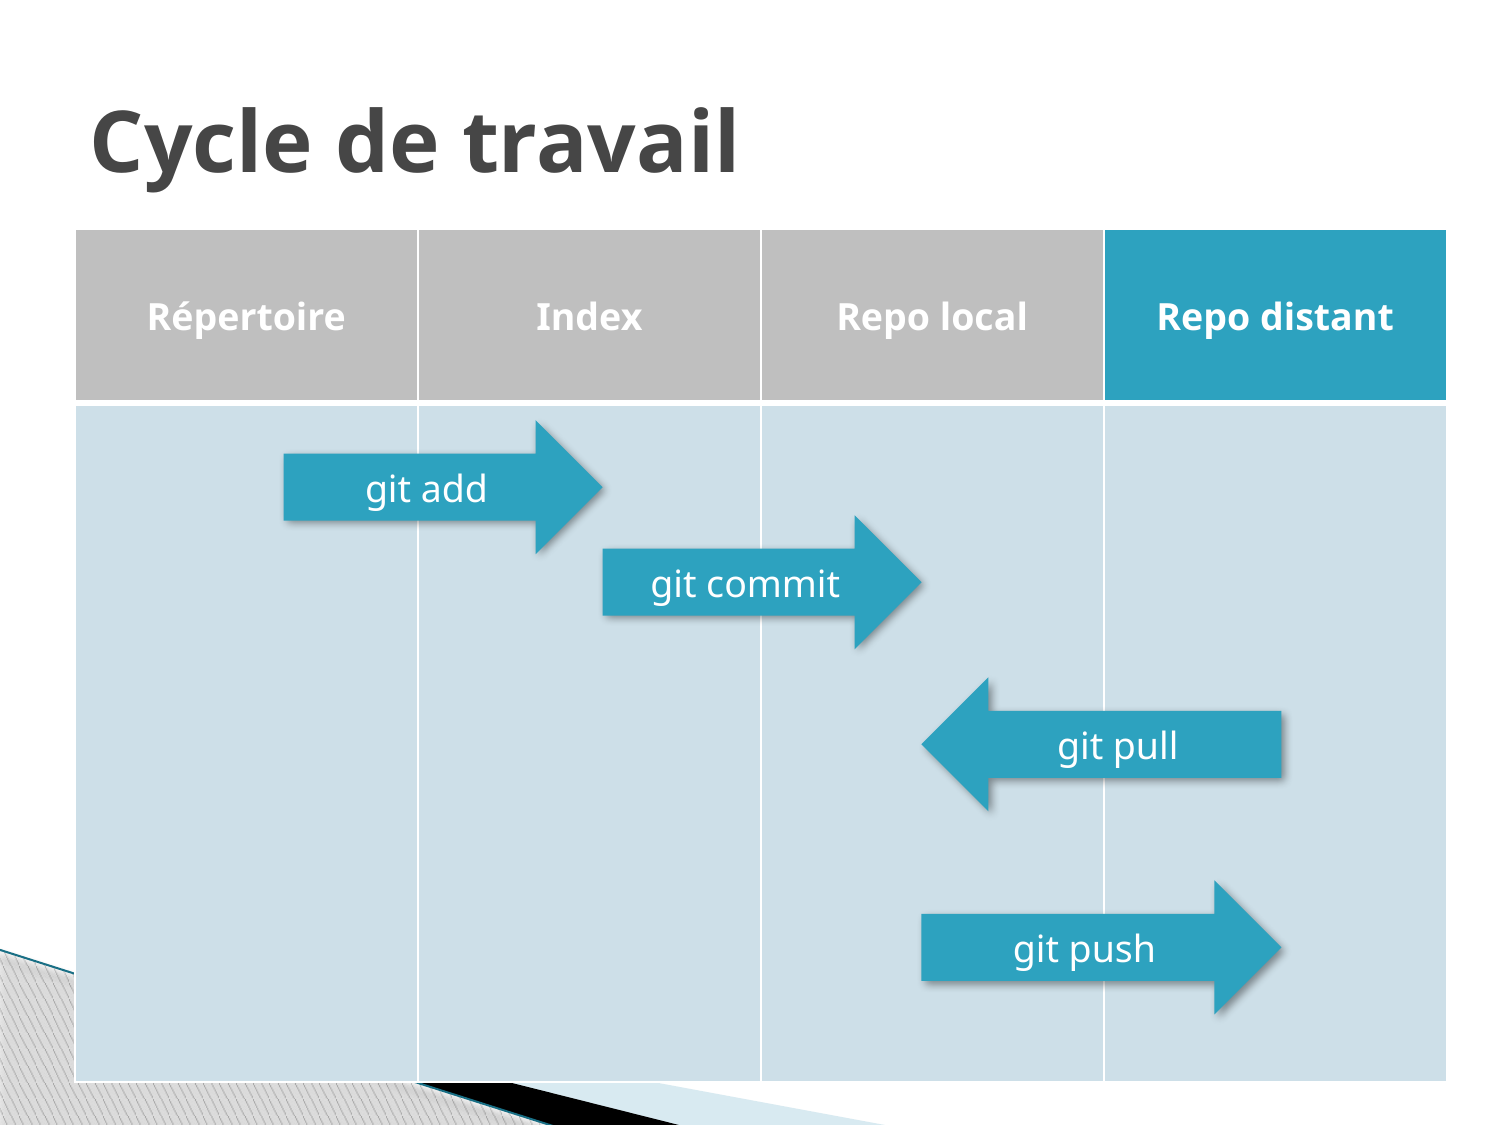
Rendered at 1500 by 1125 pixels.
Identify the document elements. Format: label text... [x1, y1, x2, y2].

table_cell [76, 406, 417, 1081]
table_header Répertoire [76, 230, 417, 400]
text_box git pull [921, 677, 1282, 812]
text_box git push [921, 880, 1282, 1015]
table_header Repo distant [1105, 230, 1446, 400]
table_cell [762, 406, 1103, 1081]
table_cell [419, 406, 760, 1081]
table_cell [1105, 406, 1446, 1081]
table_header Index [419, 230, 760, 400]
text_box git add [283, 420, 603, 555]
table_header Repo local [762, 230, 1103, 400]
title Cycle de travail [75, 45, 1425, 228]
text_box git commit [602, 515, 922, 650]
